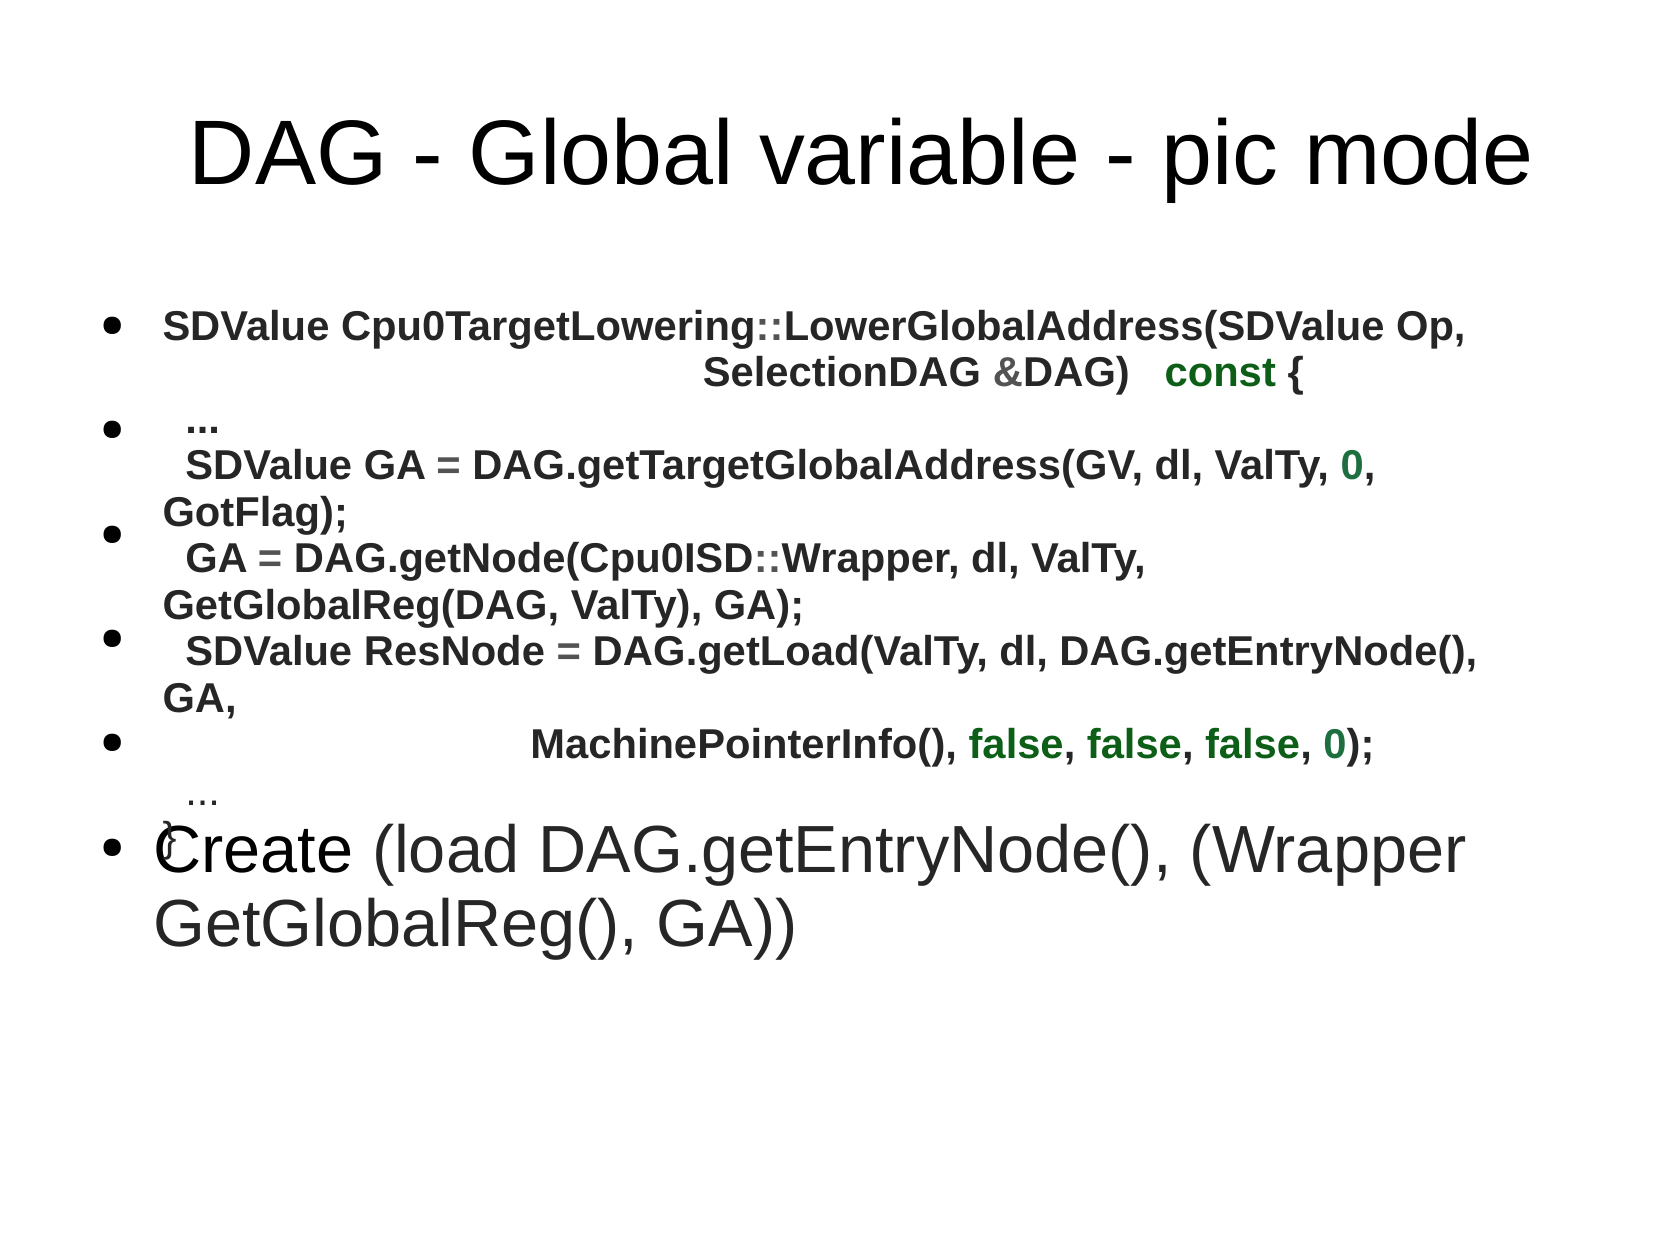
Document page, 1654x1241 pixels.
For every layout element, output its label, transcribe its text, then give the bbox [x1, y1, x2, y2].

title DAG - Global variable - pic mode [82, 49, 1571, 257]
list Create (load DAG.getEntryNode(), (Wrapper GetGlobalReg(), GA)) [82, 290, 1571, 1109]
text_box SDValue Cpu0TargetLowering::LowerGlobalAddress(SDValue Op, SelectionDAG &DAG) const { ... SDValue GA = DAG.getTargetGlobalAddress(GV, dl, ValTy, 0, GotFlag); GA = DAG.getNode(Cpu0ISD::Wrapper, dl, ValTy, GetGlobalReg(DAG, ValTy), GA); SDValue ResNode = DAG.getLoad(ValTy, dl, DAG.getEntryNode(), GA, MachinePointerInfo(), false, false, false, 0); ... } [147, 295, 1506, 868]
